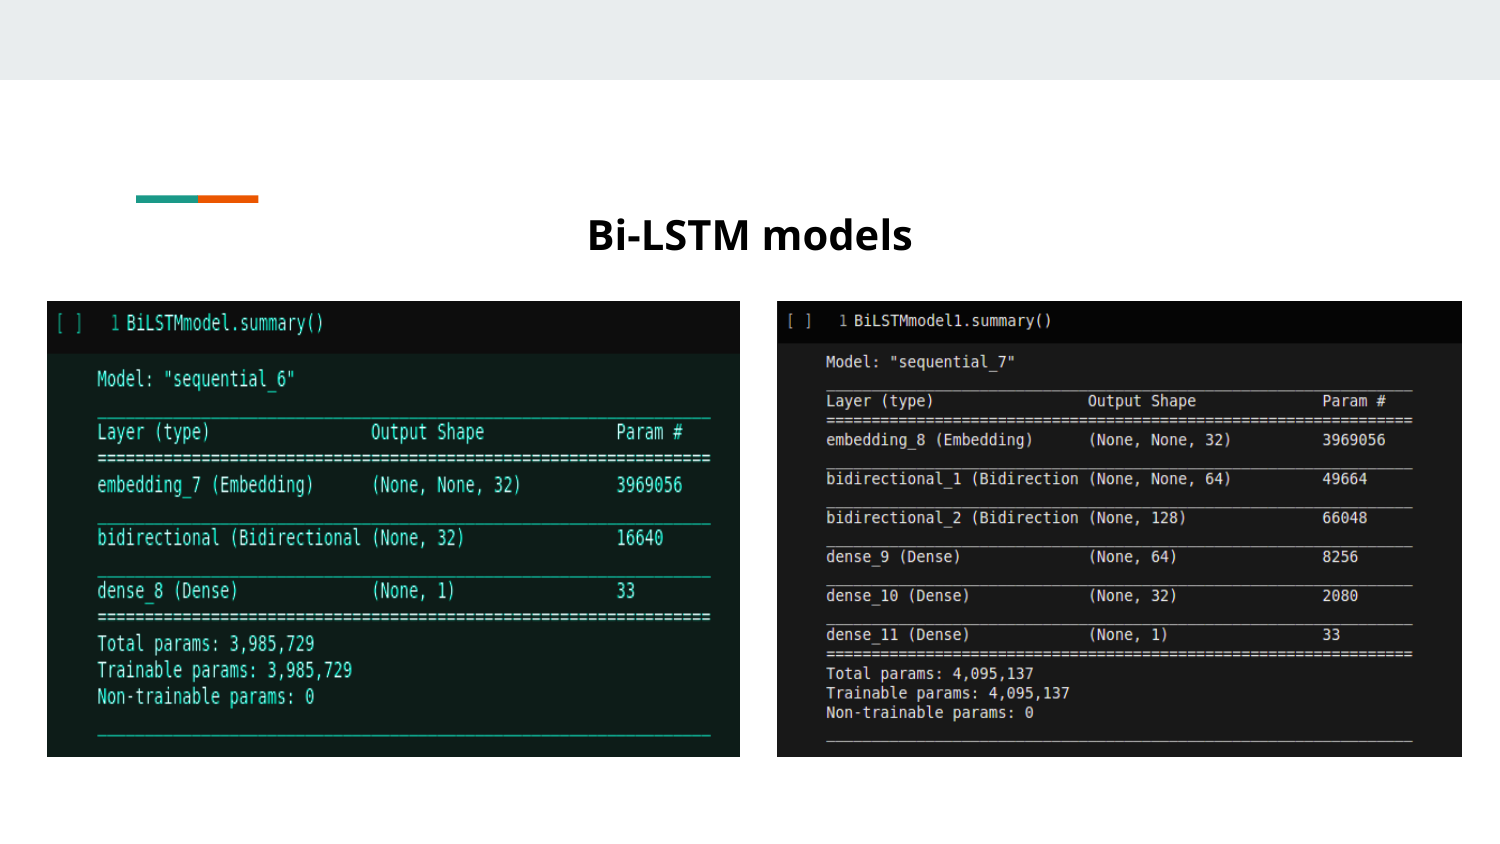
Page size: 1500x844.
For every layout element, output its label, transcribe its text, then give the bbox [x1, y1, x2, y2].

picture [777, 301, 1462, 757]
picture [47, 301, 740, 757]
text_box Bi-LSTM models [503, 193, 996, 274]
